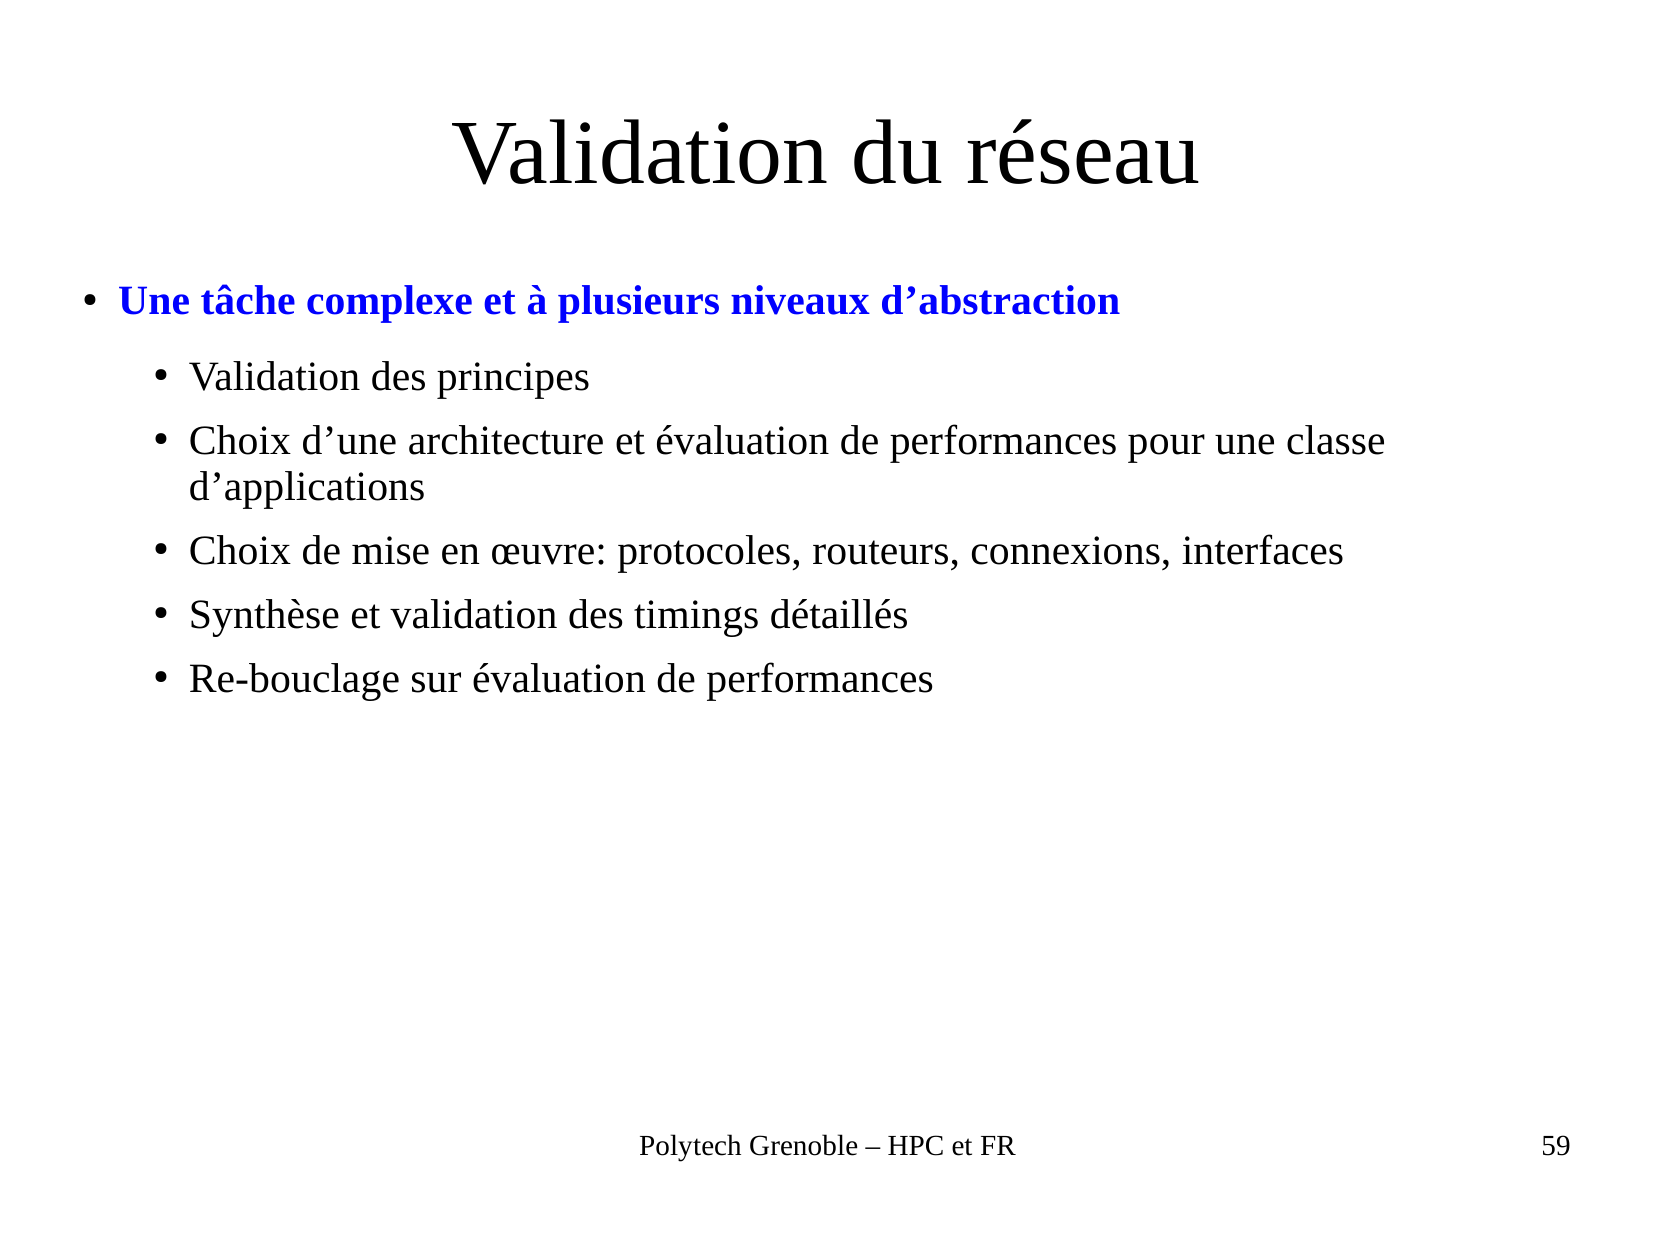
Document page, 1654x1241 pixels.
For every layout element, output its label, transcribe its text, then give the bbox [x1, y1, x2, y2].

list Une tâche complexe et à plusieurs niveaux d’abstraction Validation des principes Choix d’une architecture et évaluation de performances pour une classe d’applications Choix de mise en œuvre: protocoles, routeurs, connexions, interfaces Synthèse et validation des timings détaillés Re-bouclage sur évaluation de performances [82, 201, 1571, 1111]
title Validation du réseau [82, 49, 1571, 201]
